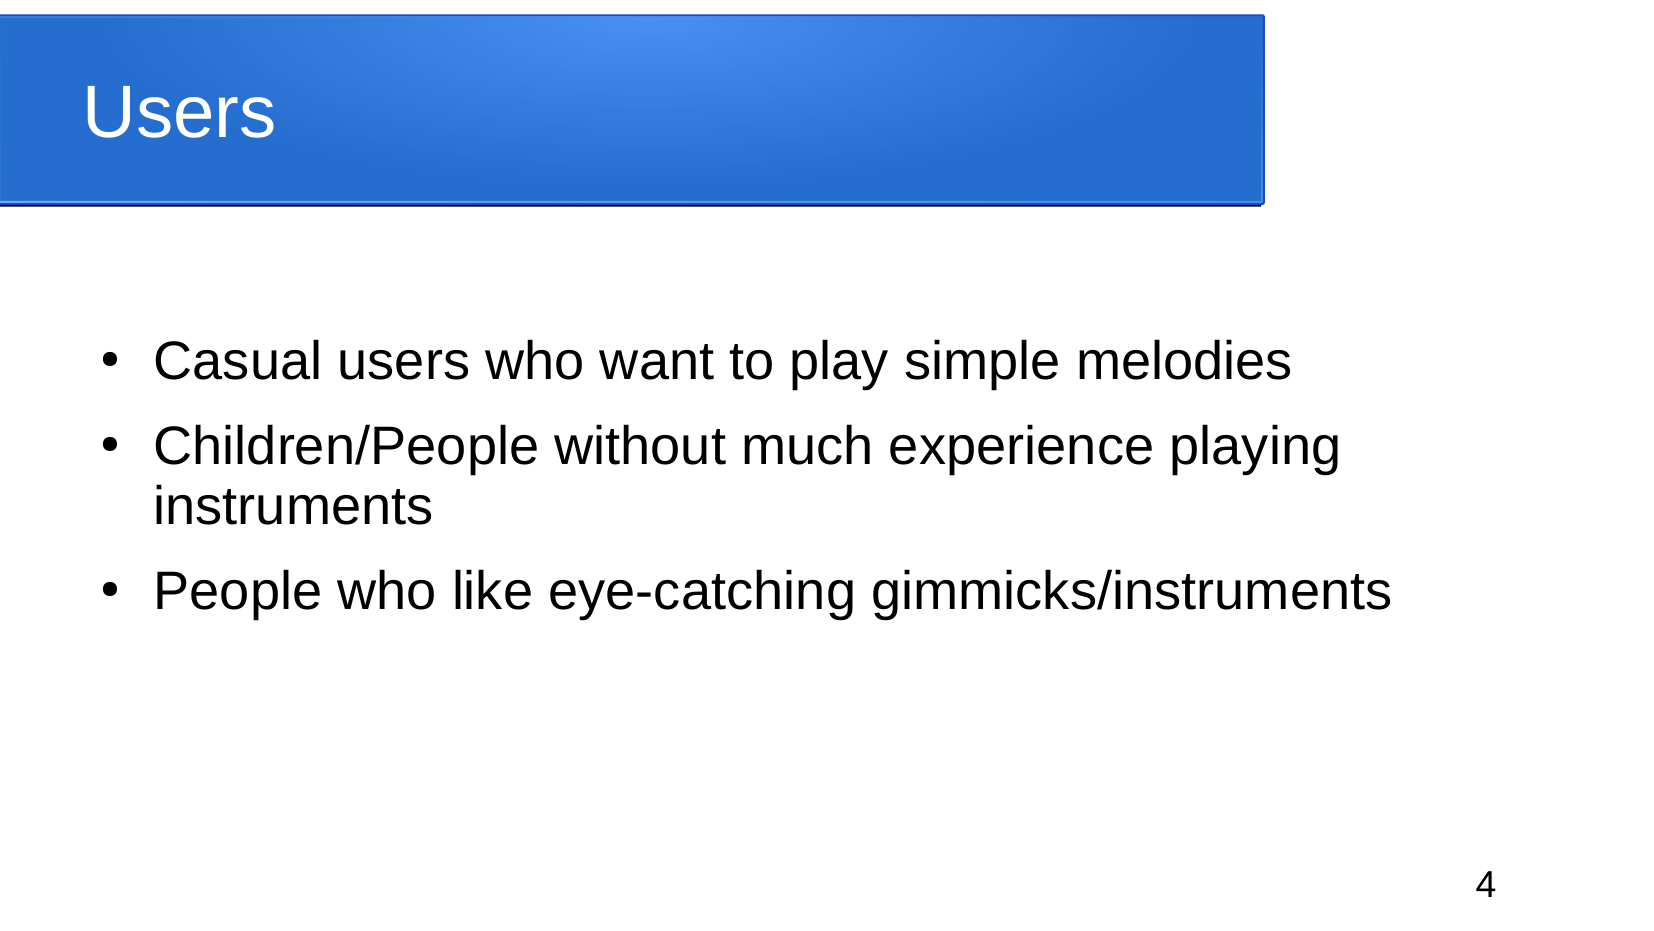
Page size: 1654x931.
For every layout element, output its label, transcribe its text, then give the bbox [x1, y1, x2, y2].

text_box <Foliennummer> [1460, 856, 1654, 927]
list Casual users who want to play simple melodies Children/People without much experience playing instruments People who like eye-catching gimmicks/instruments [82, 330, 1571, 871]
title Users [82, 35, 1235, 189]
